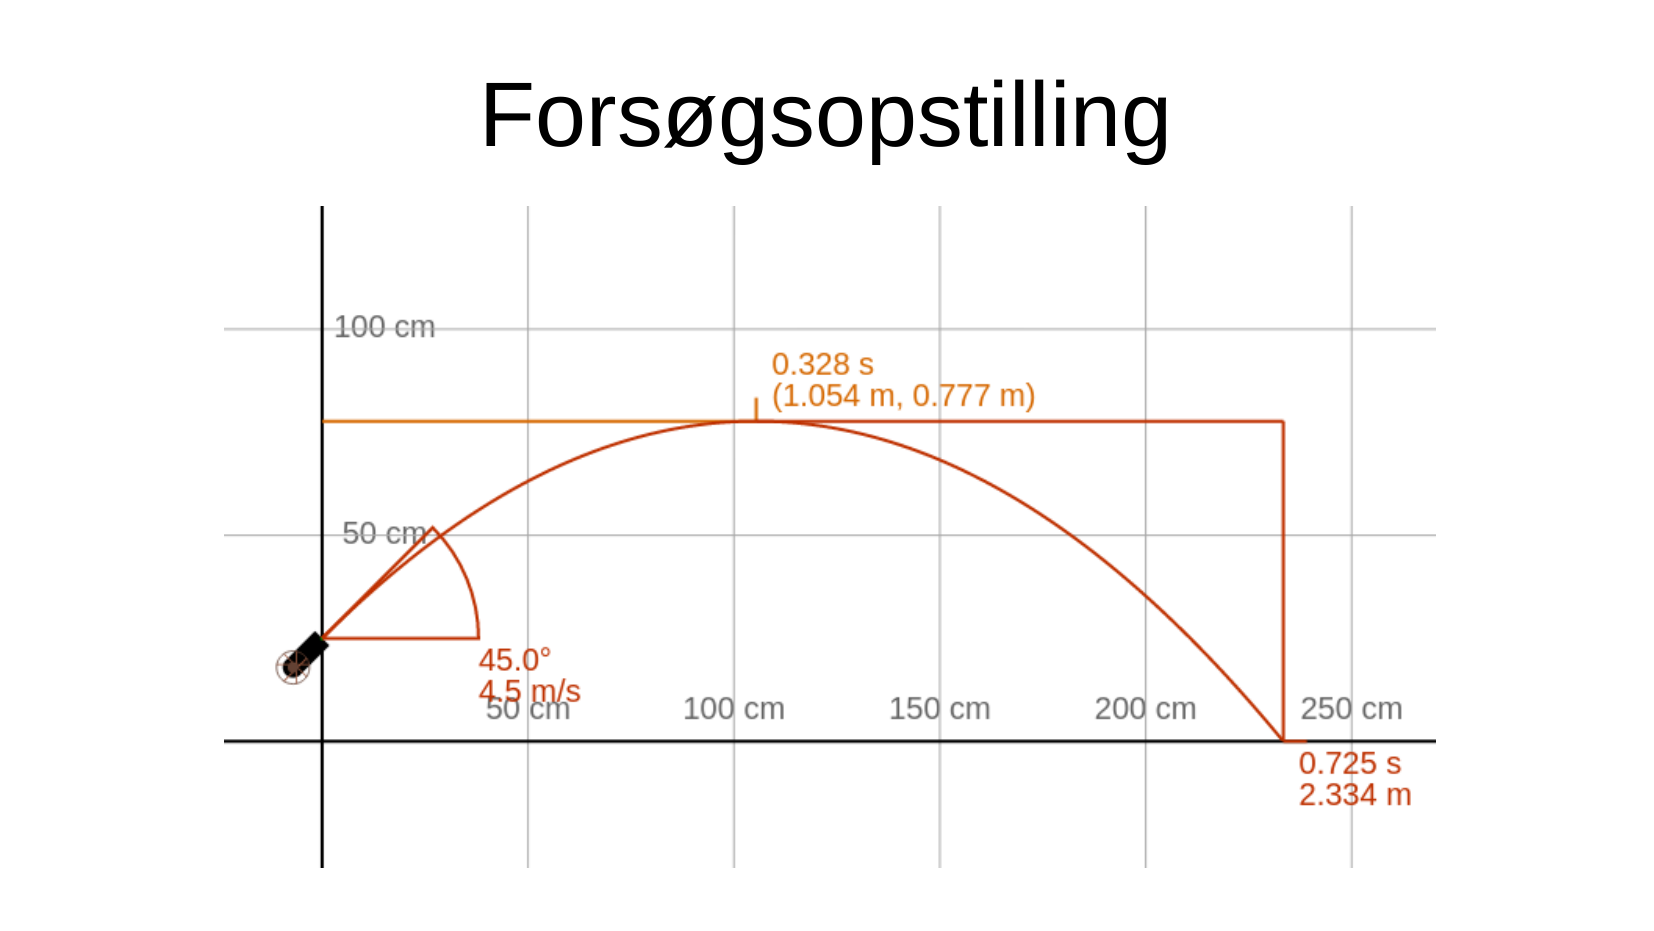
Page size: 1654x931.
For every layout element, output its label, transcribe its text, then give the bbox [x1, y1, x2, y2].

title Forsøgsopstilling [82, 37, 1571, 193]
picture [224, 206, 1436, 868]
